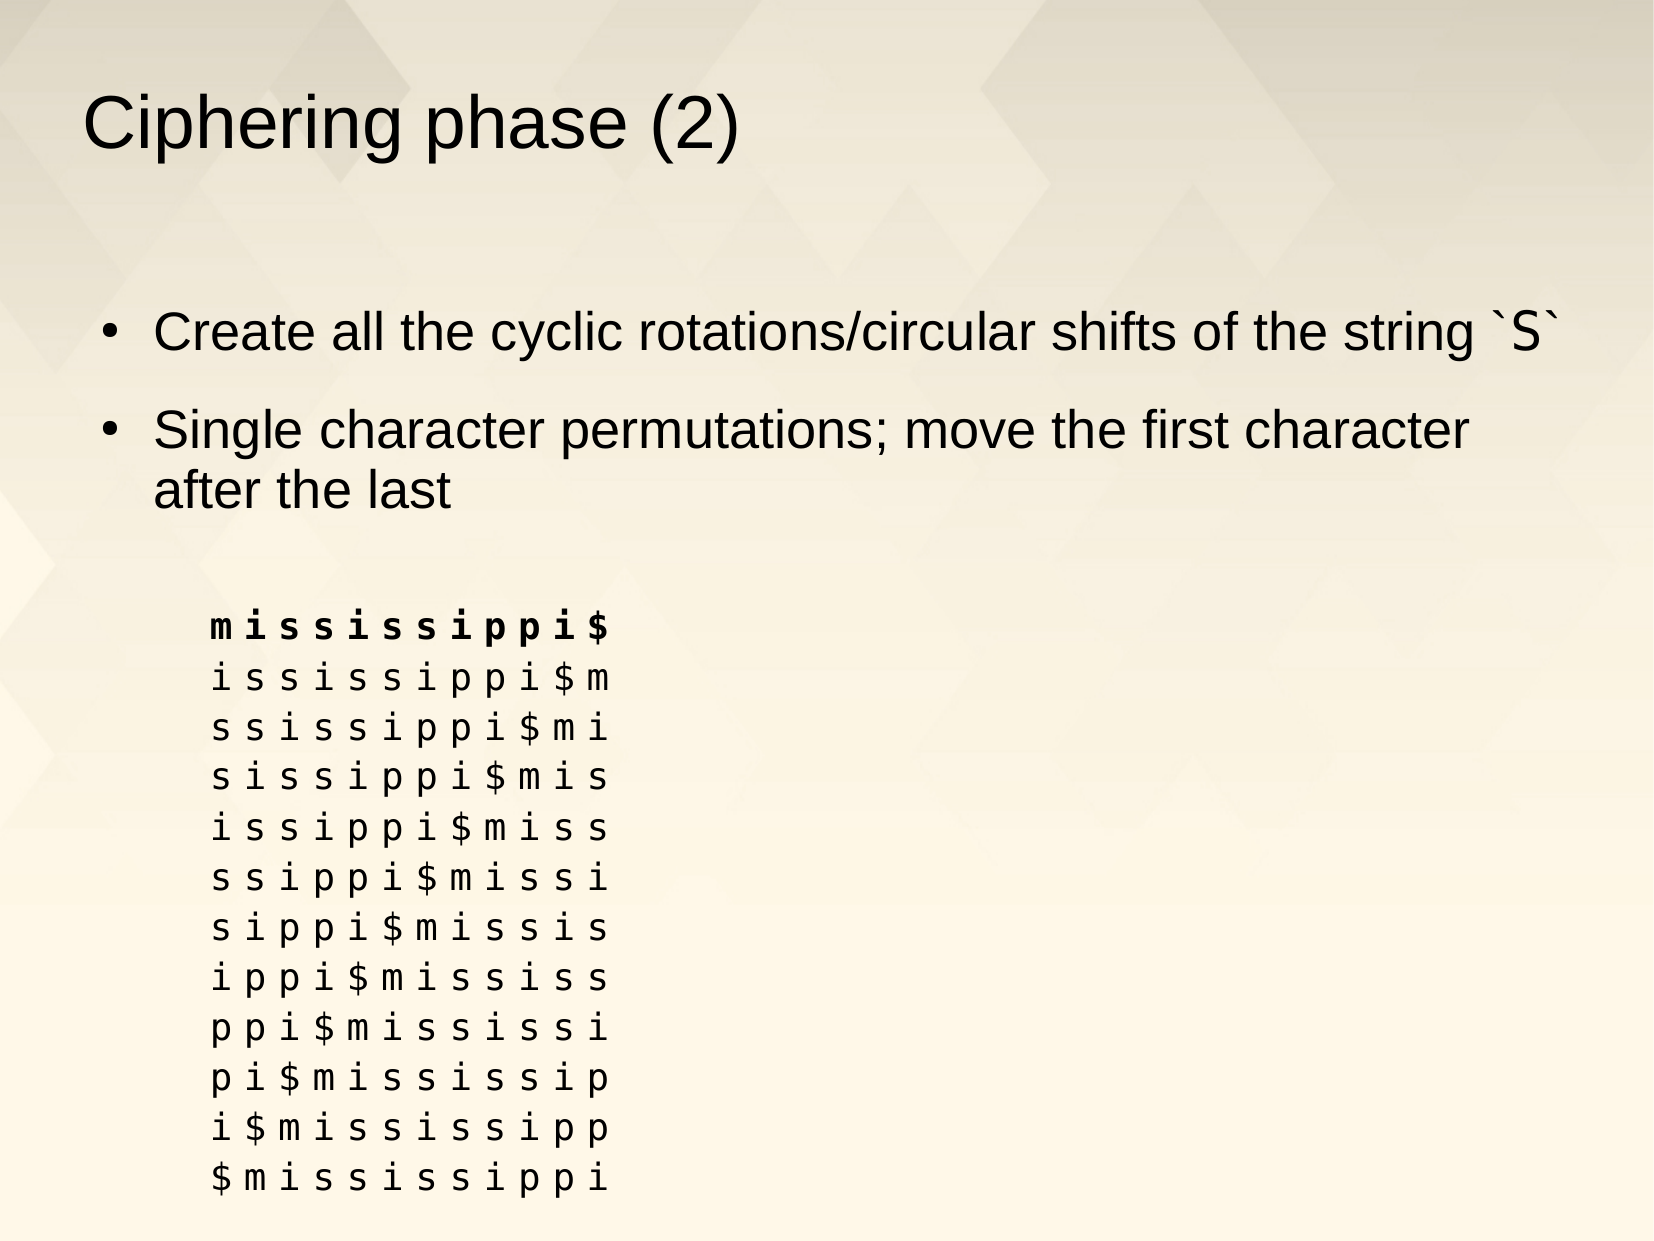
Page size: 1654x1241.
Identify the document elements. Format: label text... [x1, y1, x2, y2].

list Create all the cyclic rotations/circular shifts of the string `S` Single character permutations; move the first character after the last [82, 300, 1571, 1070]
title Ciphering phase (2) [82, 49, 1571, 196]
picture [0, 0, 1654, 1241]
text_box mississippi$ ississippi$m ssissippi$mi sissippi$mis issippi$miss ssippi$missi sippi$missis ippi$mississ ppi$mississi pi$mississip i$mississipp $mississippi [195, 591, 706, 1201]
